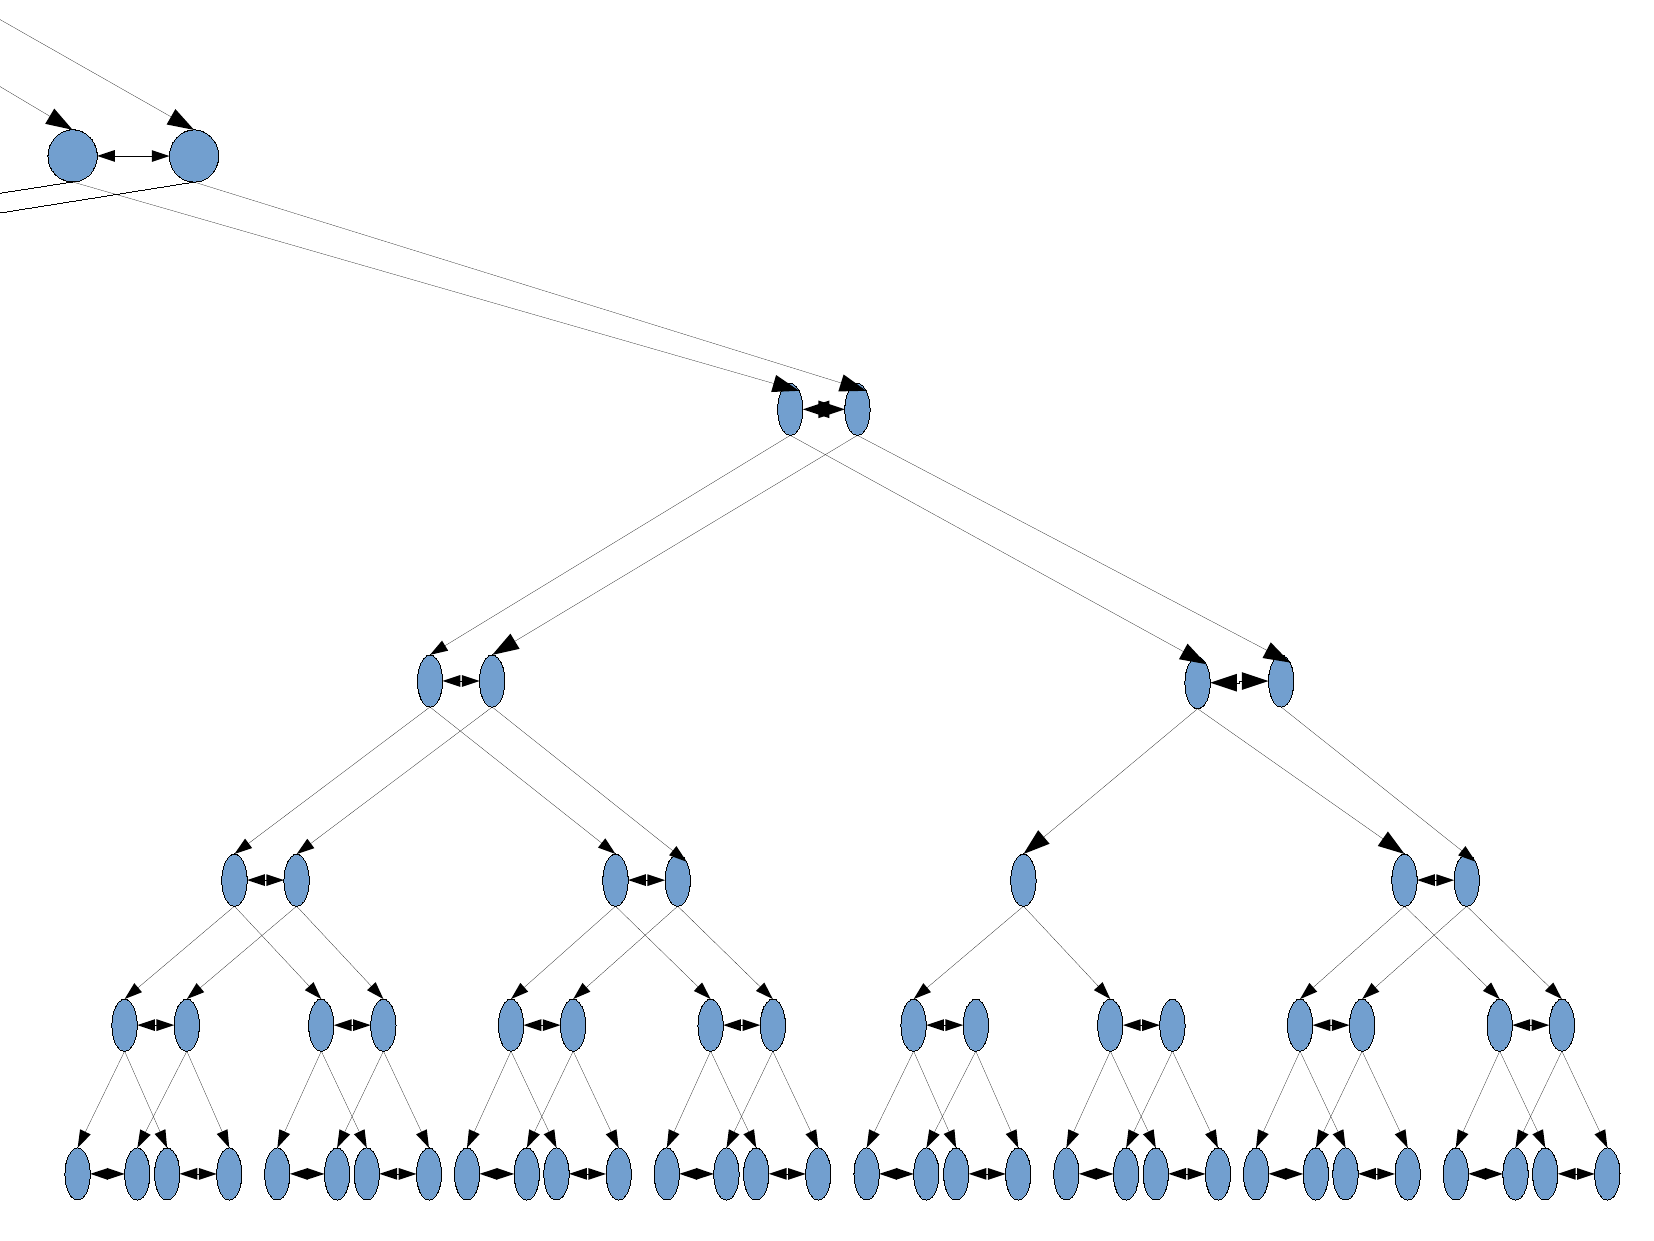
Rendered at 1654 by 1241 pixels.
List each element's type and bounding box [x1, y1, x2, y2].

text_box [1268, 660, 1294, 707]
text_box [844, 391, 871, 435]
text_box [1053, 1147, 1079, 1200]
text_box [1184, 662, 1211, 709]
text_box [1443, 1148, 1469, 1200]
text_box [64, 1147, 91, 1200]
text_box [154, 1148, 180, 1200]
text_box [324, 1147, 350, 1201]
text_box [805, 1147, 831, 1201]
text_box [111, 999, 138, 1052]
text_box [1395, 1147, 1421, 1201]
text_box [1010, 854, 1037, 906]
text_box [498, 999, 524, 1051]
text_box [602, 854, 629, 906]
text_box [1332, 1147, 1359, 1200]
text_box [760, 999, 786, 1051]
text_box [900, 999, 927, 1052]
text_box [777, 391, 803, 435]
text_box [174, 999, 200, 1052]
text_box [124, 1147, 150, 1201]
text_box [743, 1148, 769, 1200]
text_box [416, 1147, 442, 1201]
text_box [1303, 1148, 1329, 1201]
text_box [1594, 1147, 1621, 1201]
text_box [857, 383, 866, 389]
text_box [283, 854, 310, 906]
text_box [1532, 1148, 1558, 1200]
text_box [417, 655, 443, 707]
text_box [853, 1147, 880, 1200]
text_box [913, 1147, 939, 1201]
text_box [1391, 854, 1418, 906]
text_box [1205, 1148, 1231, 1201]
text_box [1487, 999, 1513, 1052]
text_box [1549, 999, 1575, 1051]
text_box [1287, 999, 1313, 1051]
text_box [514, 1148, 540, 1201]
text_box [1159, 999, 1186, 1052]
text_box [221, 854, 248, 906]
text_box [790, 383, 799, 390]
text_box [216, 1147, 242, 1201]
text_box [1113, 1147, 1139, 1201]
text_box [1502, 1147, 1529, 1201]
text_box [1005, 1148, 1031, 1201]
text_box [308, 999, 334, 1052]
text_box [665, 857, 691, 906]
text_box [713, 1147, 740, 1201]
text_box [560, 999, 586, 1052]
text_box [264, 1147, 290, 1200]
text_box [606, 1147, 632, 1201]
text_box [354, 1147, 380, 1200]
text_box [543, 1147, 570, 1200]
text_box [1143, 1147, 1169, 1200]
text_box [454, 1147, 480, 1200]
text_box [1349, 999, 1375, 1052]
text_box [1454, 857, 1480, 906]
text_box [697, 999, 724, 1052]
text_box [47, 129, 98, 182]
text_box [1243, 1147, 1269, 1200]
text_box [1097, 999, 1123, 1052]
text_box [654, 1147, 680, 1200]
text_box [963, 999, 989, 1052]
text_box [370, 999, 397, 1052]
text_box [169, 129, 219, 182]
text_box [479, 654, 505, 707]
text_box [943, 1148, 969, 1200]
